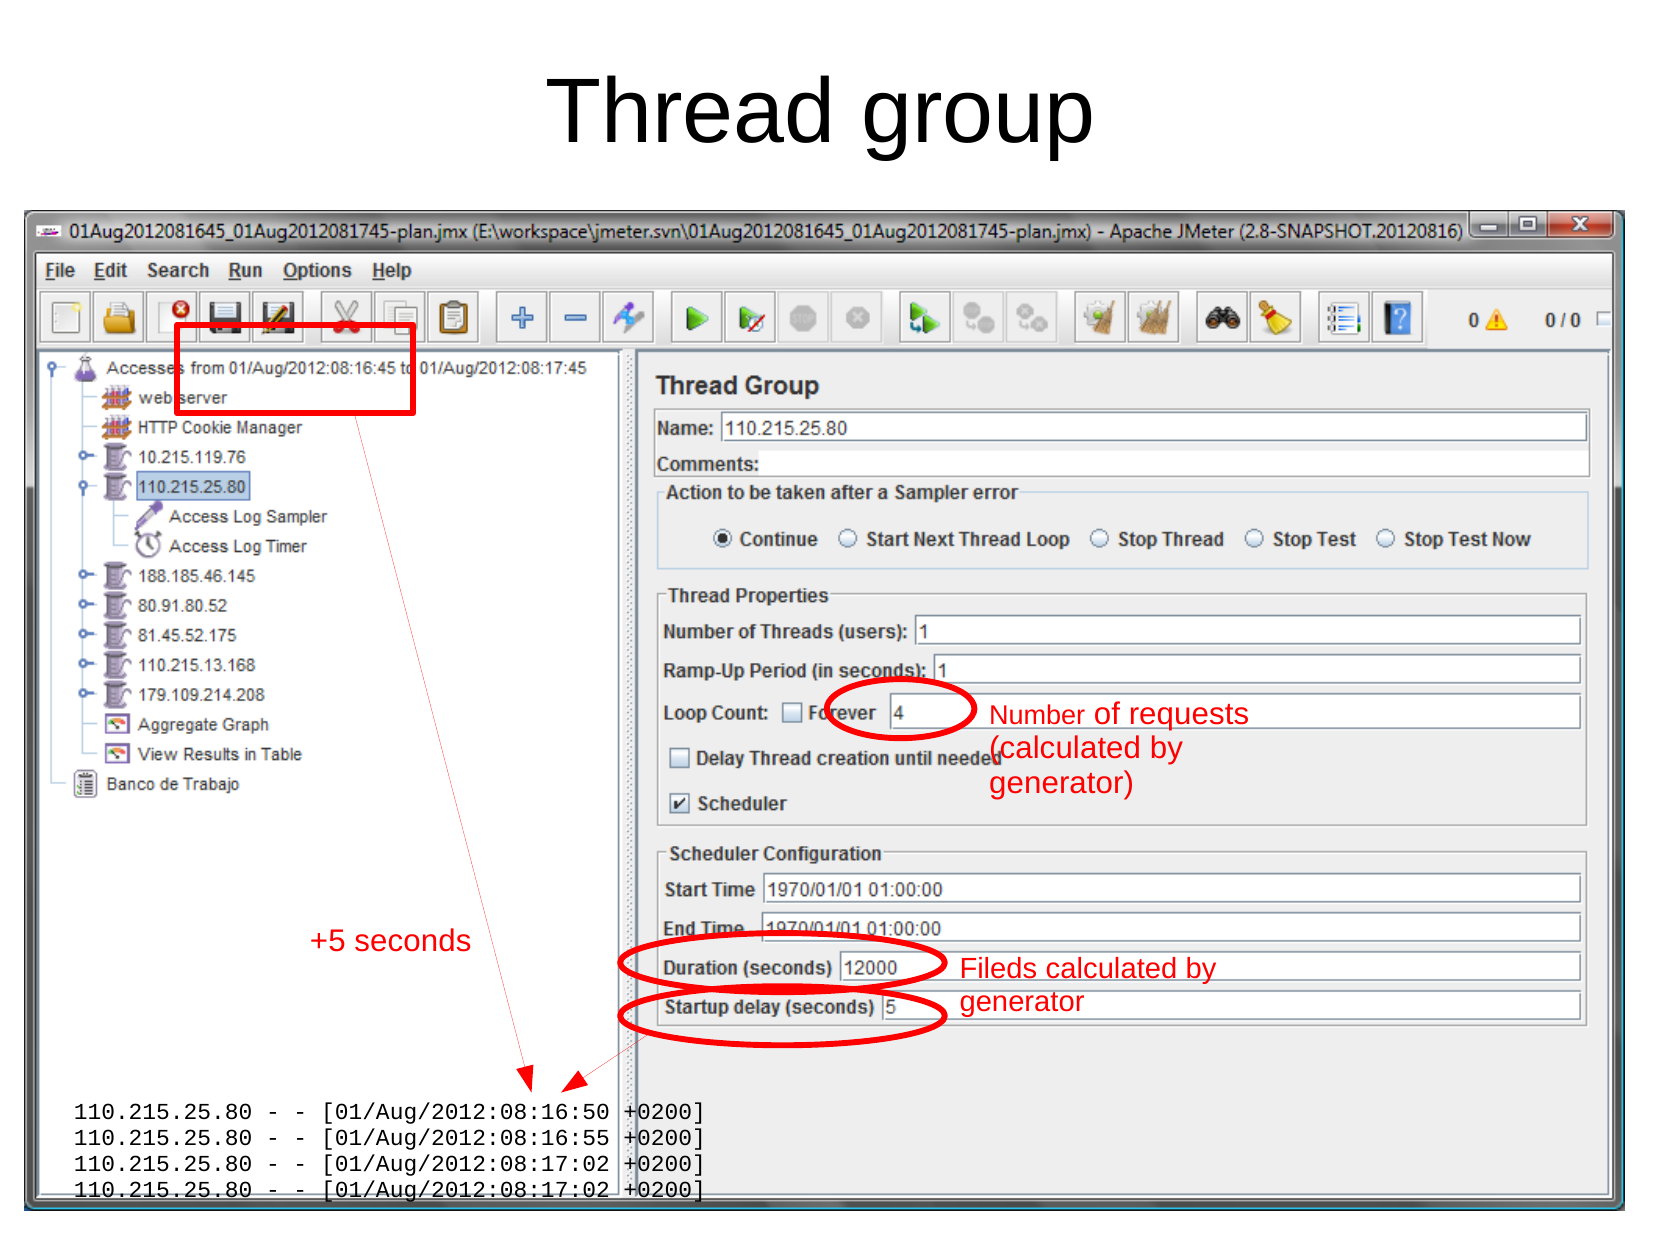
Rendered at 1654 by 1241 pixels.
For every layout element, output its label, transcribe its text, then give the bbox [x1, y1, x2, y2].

text_box Number of requests (calculated by generator) [974, 688, 1270, 808]
text_box 110.215.25.80 - - [01/Aug/2012:08:16:50 +0200] 110.215.25.80 - - [01/Aug/2012:08:16:55 +0200] 110.215.25.80 - - [01/Aug/2012:08:17:02 +0200] 110.215.25.80 - - [01/Aug/2012:08:17:02 +0200] [59, 1092, 827, 1207]
text_box Fileds calculated by generator [944, 944, 1270, 1026]
text_box +5 seconds [295, 915, 502, 965]
picture [24, 210, 1625, 1211]
title Thread group [76, 14, 1565, 207]
